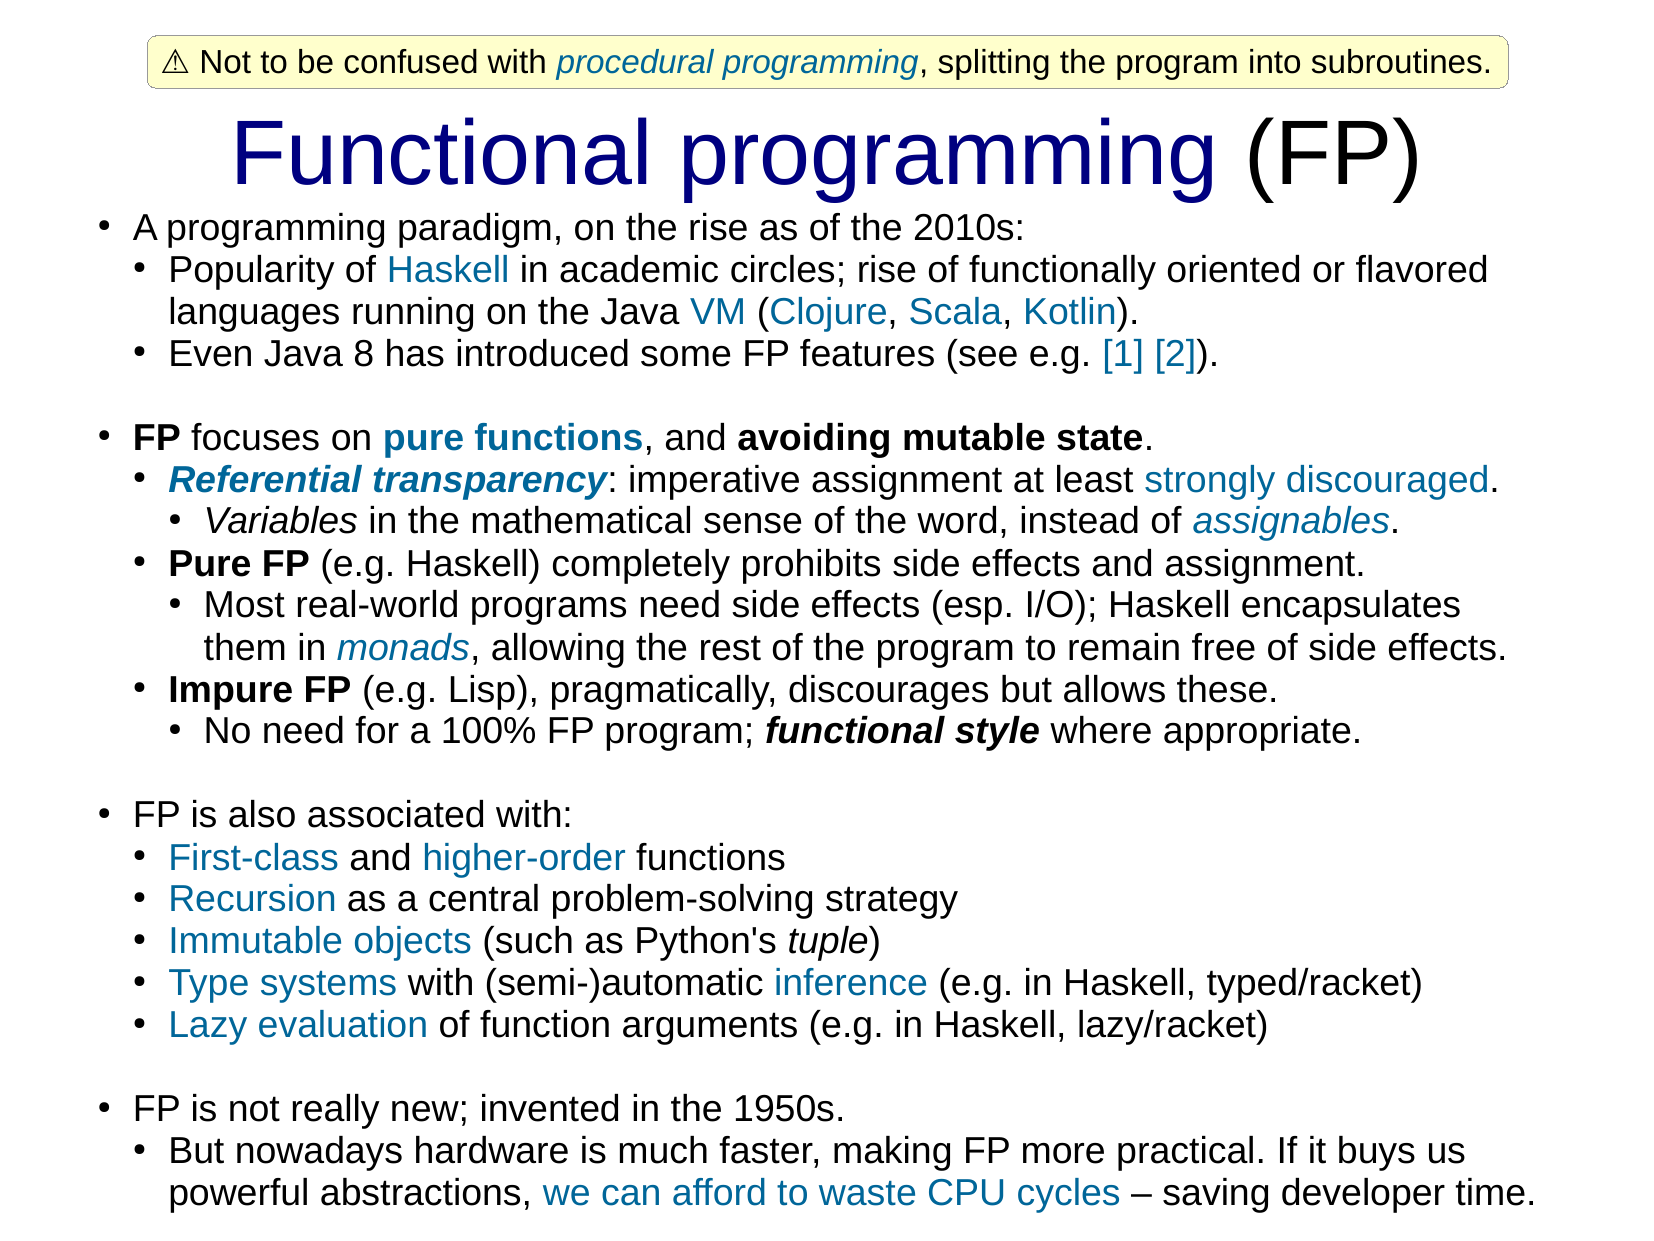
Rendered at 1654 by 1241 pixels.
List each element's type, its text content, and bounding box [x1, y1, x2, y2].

title Functional programming (FP) [82, 49, 1571, 257]
text_box A programming paradigm, on the rise as of the 2010s: Popularity of Haskell in academic circles; rise of functionally oriented or flavored languages running on the Java VM (Clojure, Scala, Kotlin). Even Java 8 has introduced some FP features (see e.g. [1] [2]). FP focuses on pure functions, and avoiding mutable state. Referential transparency: imperative assignment at least strongly discouraged. Variables in the mathematical sense of the word, instead of assignables. Pure FP (e.g. Haskell) completely prohibits side effects and assignment. Most real-world programs need side effects (esp. I/O); Haskell encapsulates them in monads, allowing the rest of the program to remain free of side effects. Impure FP (e.g. Lisp), pragmatically, discourages but allows these. No need for a 100% FP program; functional style where appropriate. FP is also associated with: First-class and higher-order functions Recursion as a central problem-solving strategy Immutable objects (such as Python's tuple) Type systems with (semi-)automatic inference (e.g. in Haskell, typed/racket) Lazy evaluation of function arguments (e.g. in Haskell, lazy/racket) FP is not really new; invented in the 1950s. But nowadays hardware is much faster, making FP more practical. If it buys us powerful abstractions, we can afford to waste CPU cycles – saving developer time. [82, 198, 1561, 1222]
text_box ⚠ Not to be confused with procedural programming, splitting the program into subroutines. [145, 35, 1508, 89]
